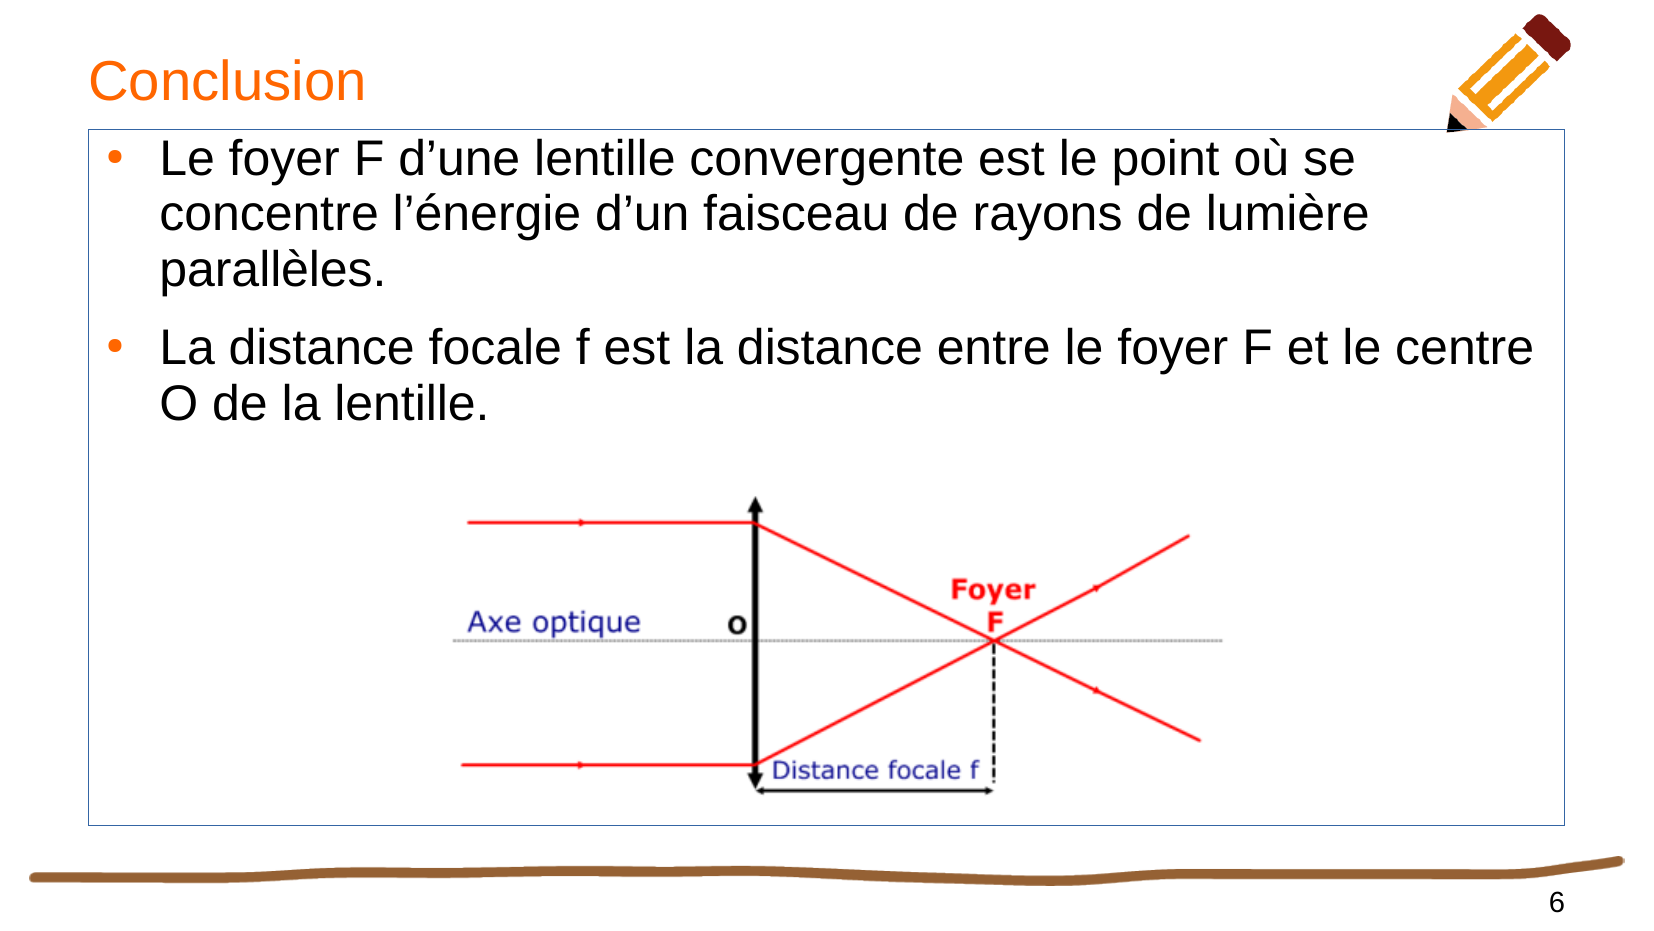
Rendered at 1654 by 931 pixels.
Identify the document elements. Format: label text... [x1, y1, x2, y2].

picture [1446, 14, 1571, 133]
picture [450, 473, 1232, 812]
list Le foyer F d’une lentille convergente est le point où se concentre l’énergie d’un faisceau de rayons de lumière parallèles. La distance focale f est la distance entre le foyer F et le centre O de la lentille. [88, 129, 1565, 826]
picture [29, 856, 1625, 886]
title Conclusion [88, 29, 1447, 129]
